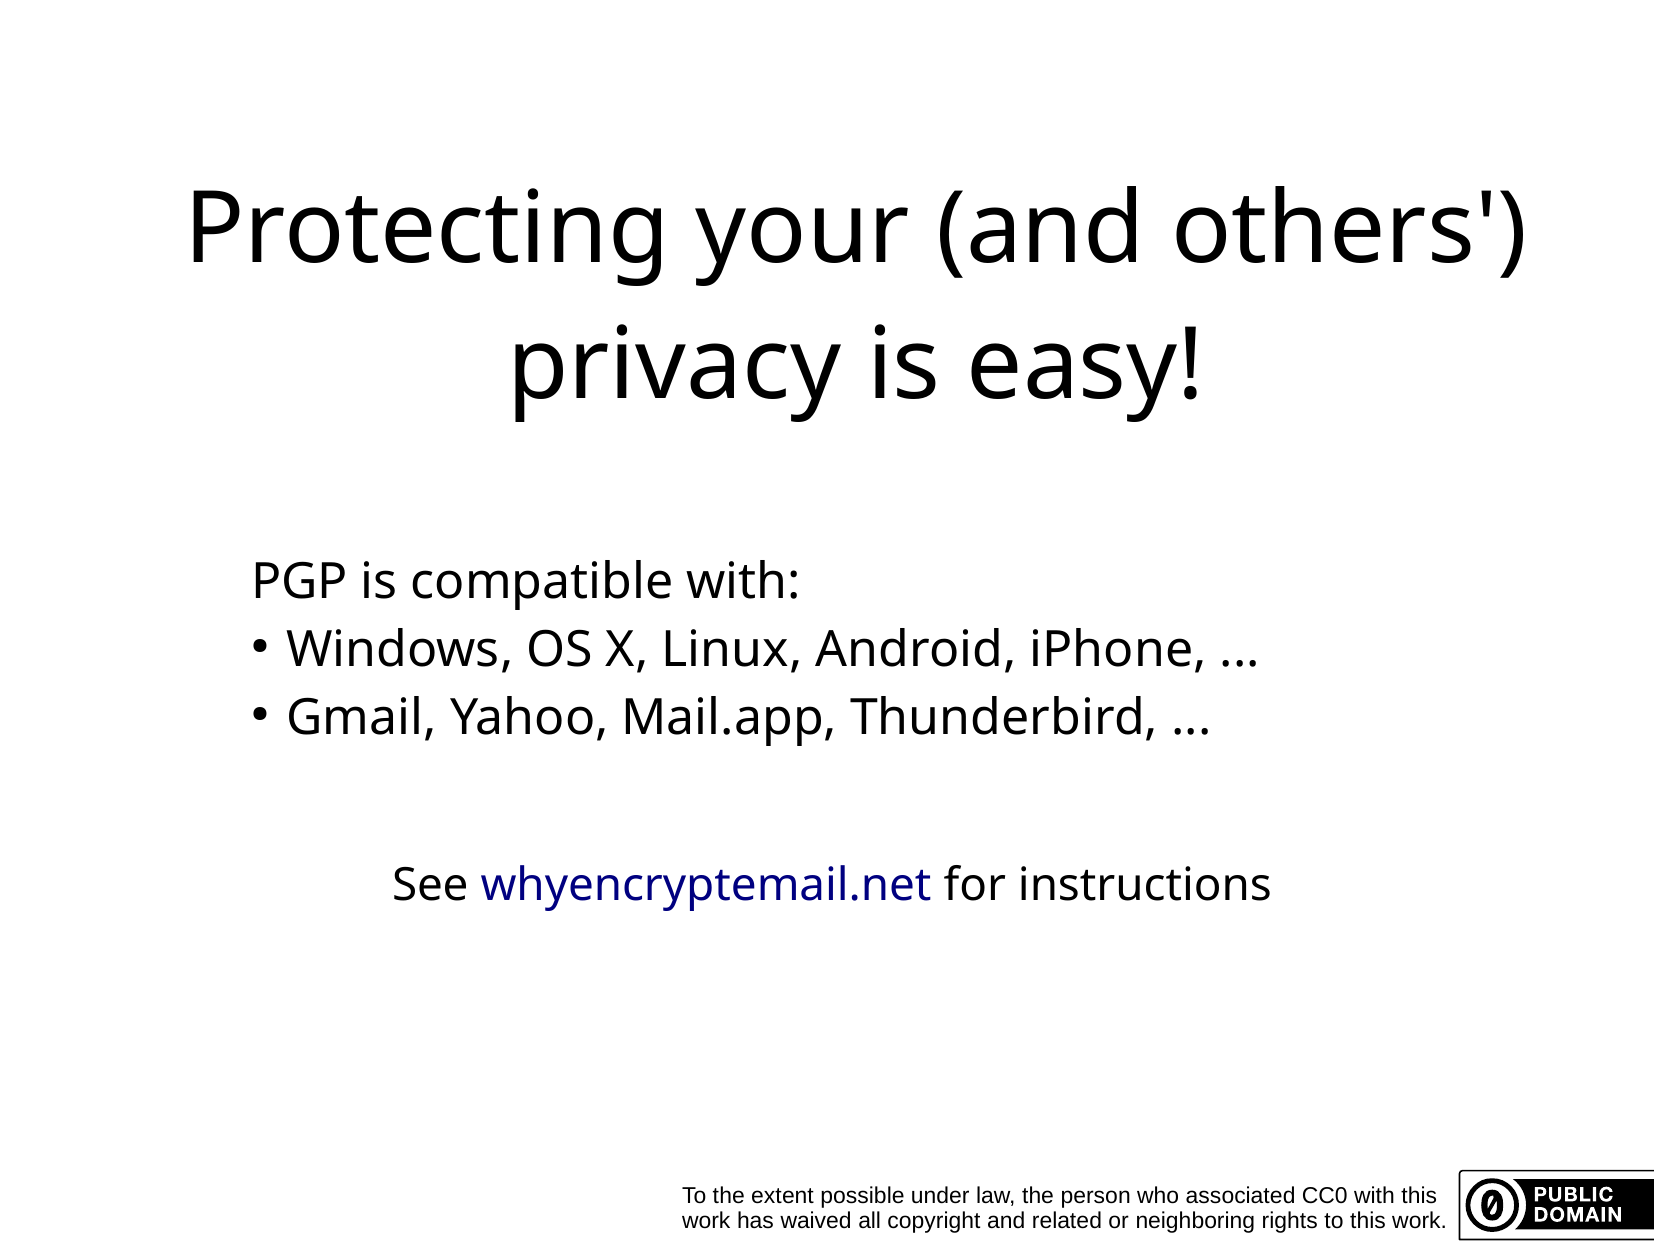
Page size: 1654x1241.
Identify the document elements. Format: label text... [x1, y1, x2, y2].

text_box See whyencryptemail.net for instructions [377, 844, 1277, 931]
text_box PGP is compatible with: Windows, OS X, Linux, Android, iPhone, ... Gmail, Yahoo, Mail.app, Thunderbird, ... [236, 537, 1288, 787]
text_box To the extent possible under law, the person who associated CC0 with this work has waived all copyright and related or neighboring rights to this work. [667, 1175, 1458, 1241]
text_box Protecting your (and others') privacy is easy! [106, 147, 1607, 475]
picture [1458, 1169, 1654, 1241]
